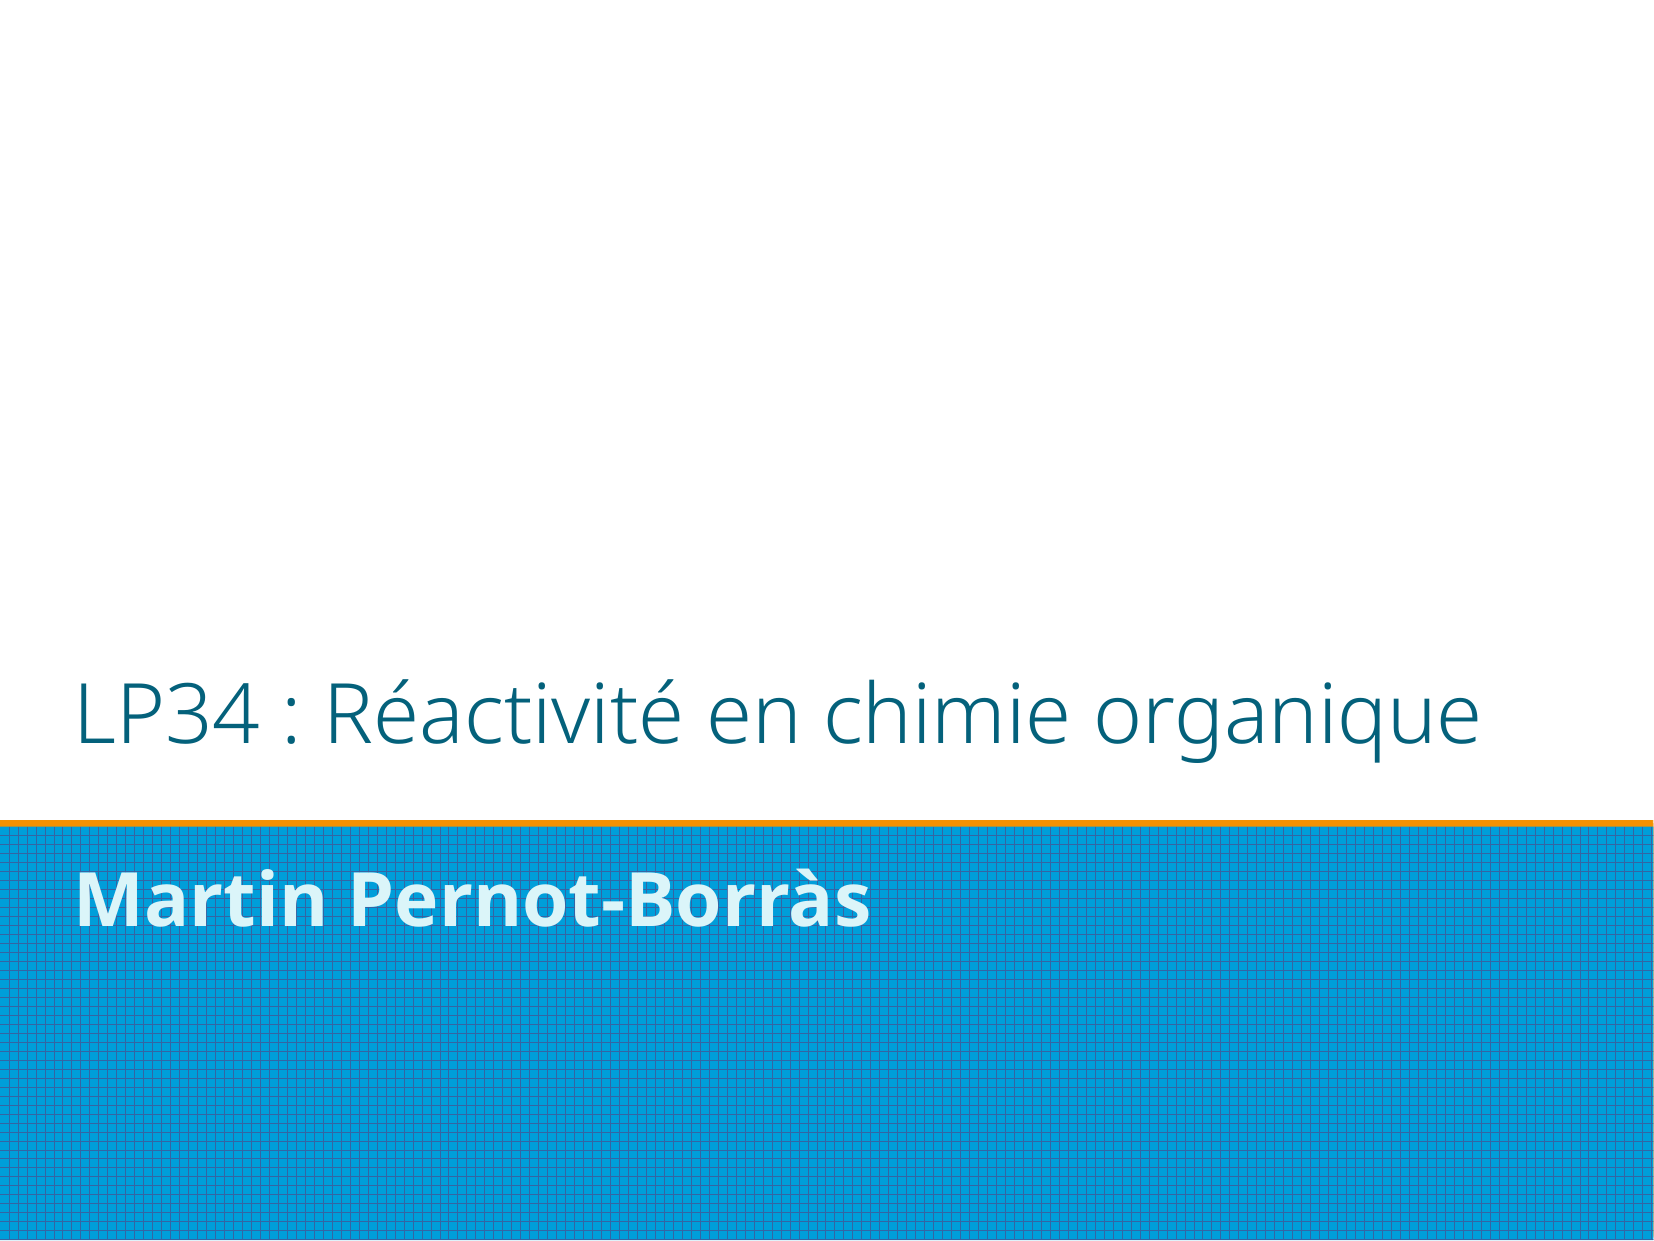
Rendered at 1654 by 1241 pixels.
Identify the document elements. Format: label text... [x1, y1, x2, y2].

subtitle Martin Pernot-Borràs [73, 846, 1551, 1103]
title LP34 : Réactivité en chimie organique [73, 59, 1551, 768]
